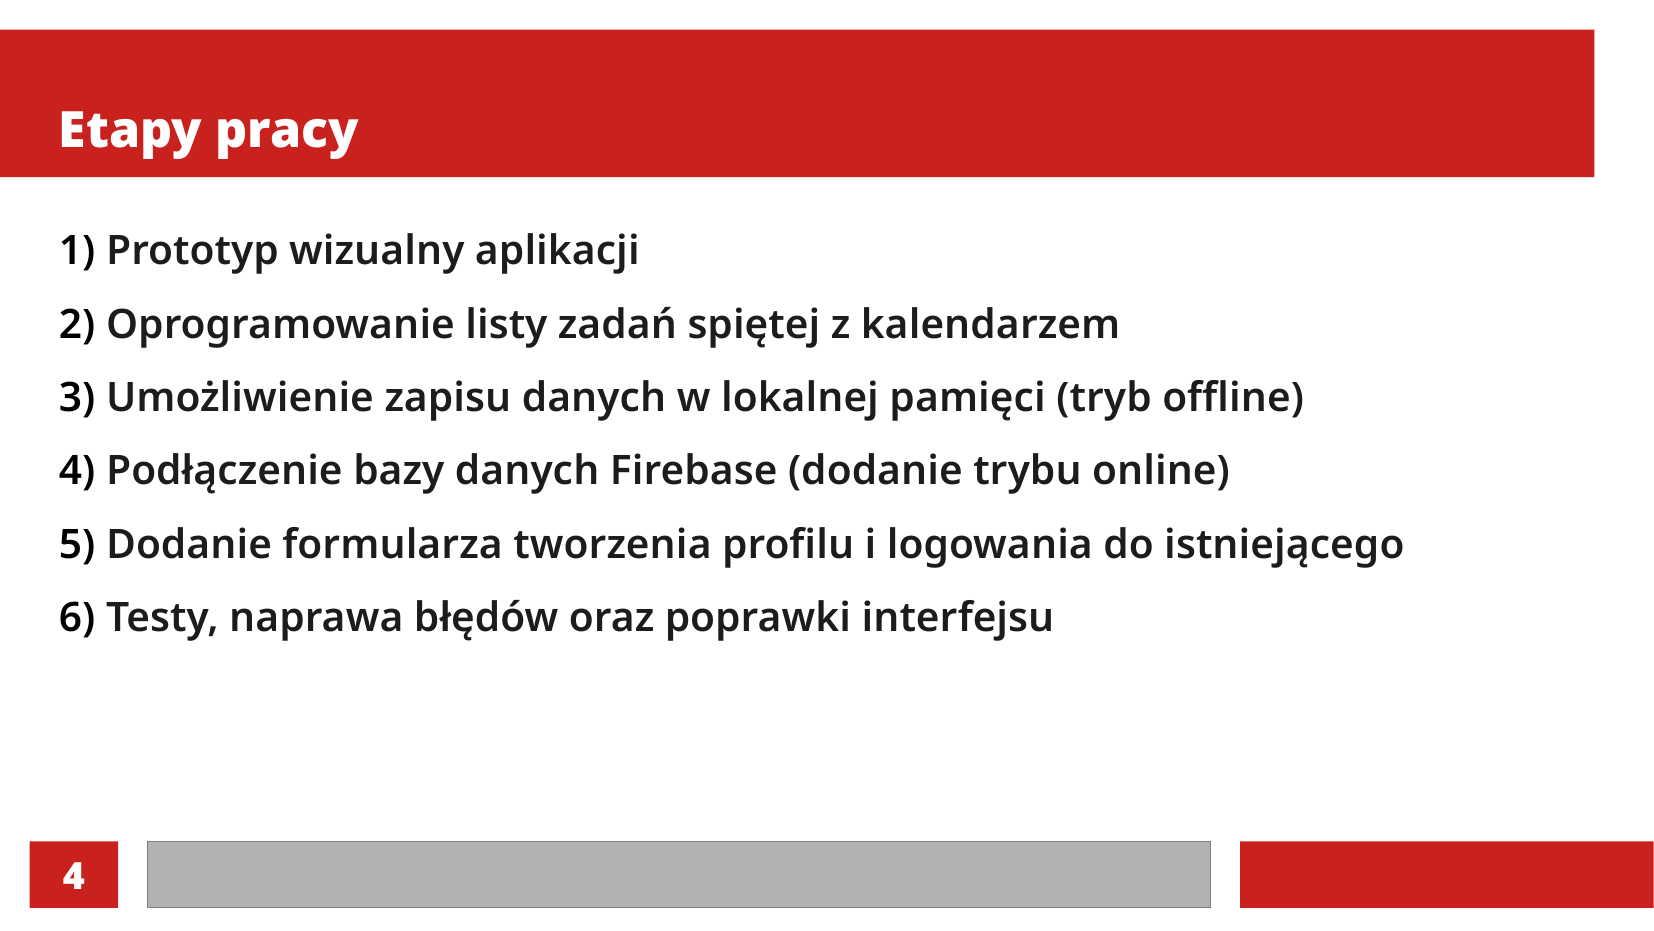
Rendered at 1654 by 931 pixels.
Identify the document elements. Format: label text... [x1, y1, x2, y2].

title Etapy pracy [59, 44, 1595, 163]
list Prototyp wizualny aplikacji Oprogramowanie listy zadań spiętej z kalendarzem Umożliwienie zapisu danych w lokalnej pamięci (tryb offline) Podłączenie bazy danych Firebase (dodanie trybu online) Dodanie formularza tworzenia profilu i logowania do istniejącego Testy, naprawa błędów oraz poprawki interfejsu [59, 221, 1565, 798]
